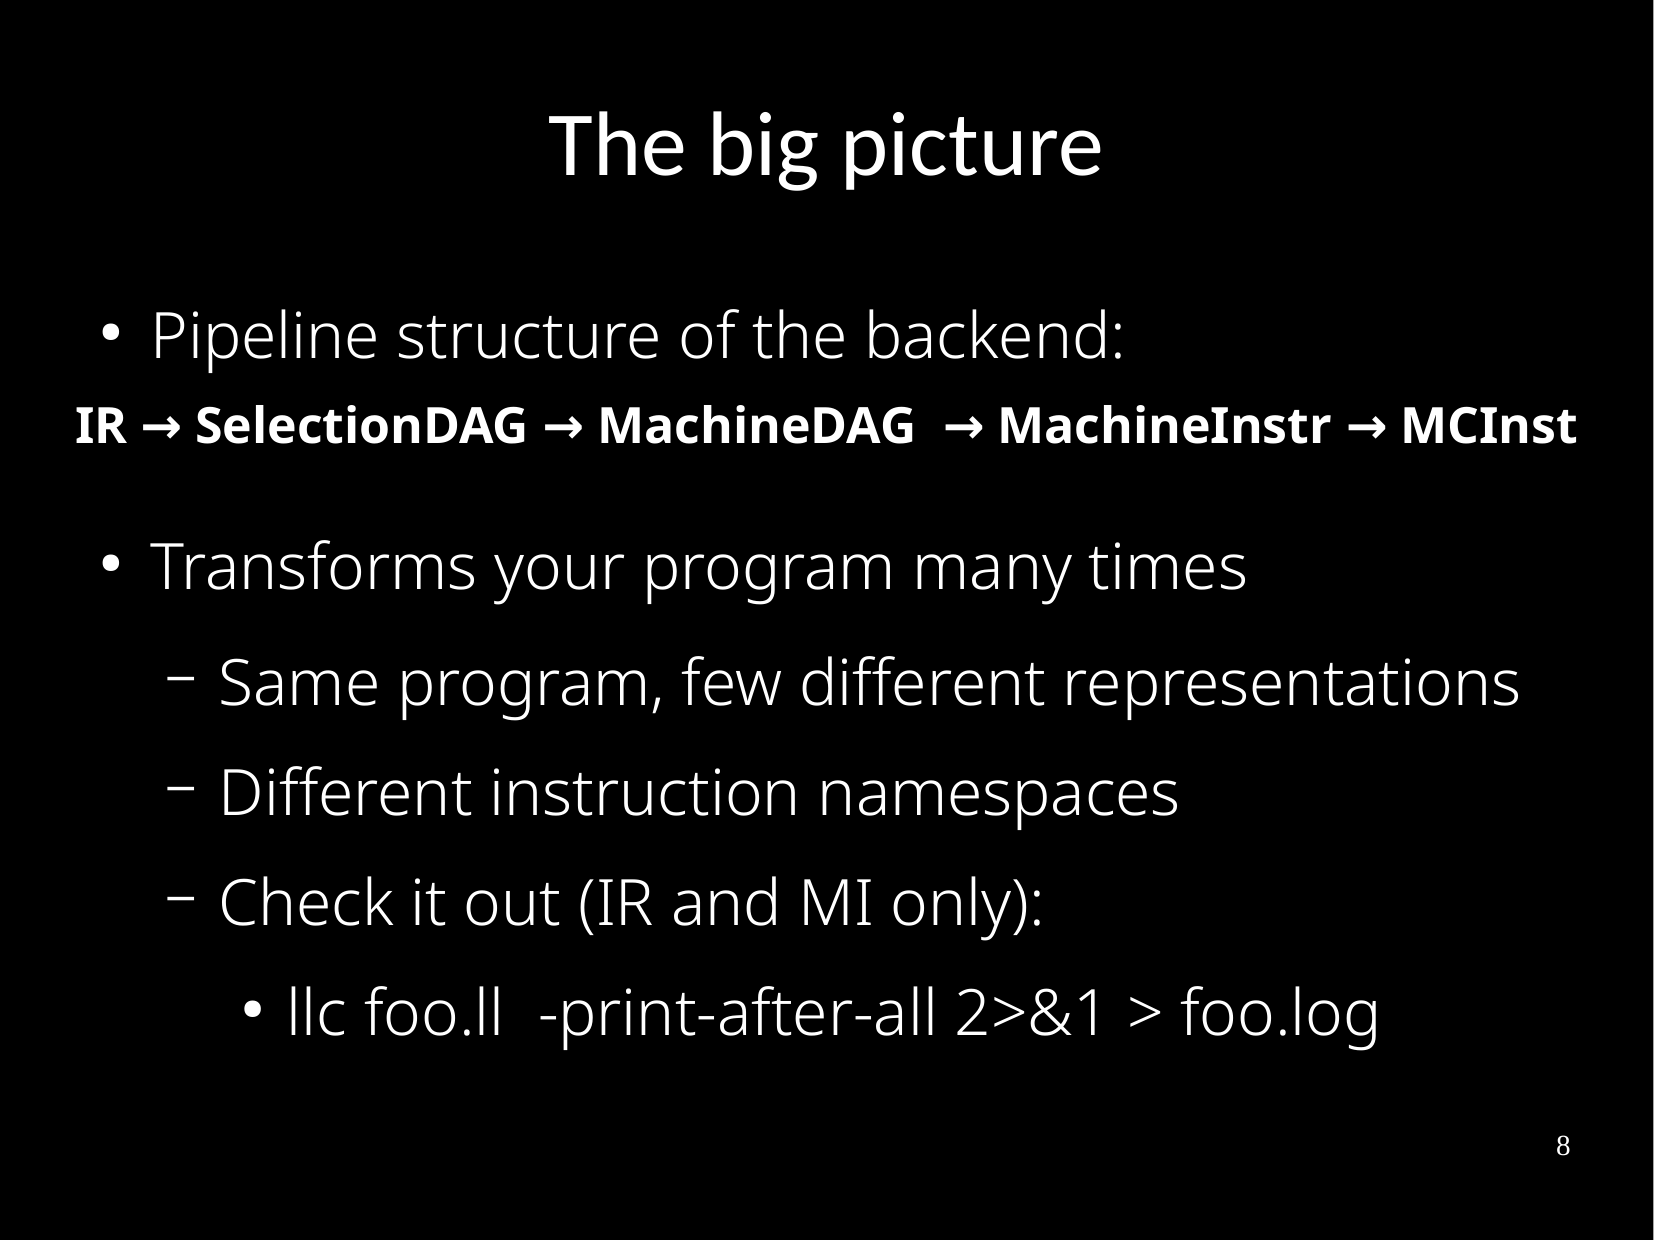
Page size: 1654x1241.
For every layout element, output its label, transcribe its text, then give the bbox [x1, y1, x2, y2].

text_box IR → SelectionDAG → MachineDAG → MachineInstr → MCInst [47, 389, 1607, 497]
list Pipeline structure of the backend: Transforms your program many times Same program, few different representations Different instruction namespaces Check it out (IR and MI only): llc foo.ll -print-after-all 2>&1 > foo.log [82, 290, 1571, 389]
title The big picture [82, 49, 1571, 257]
list Pipeline structure of the backend: Transforms your program many times Same program, few different representations Different instruction namespaces Check it out (IR and MI only): llc foo.ll -print-after-all 2>&1 > foo.log [82, 497, 1571, 1123]
